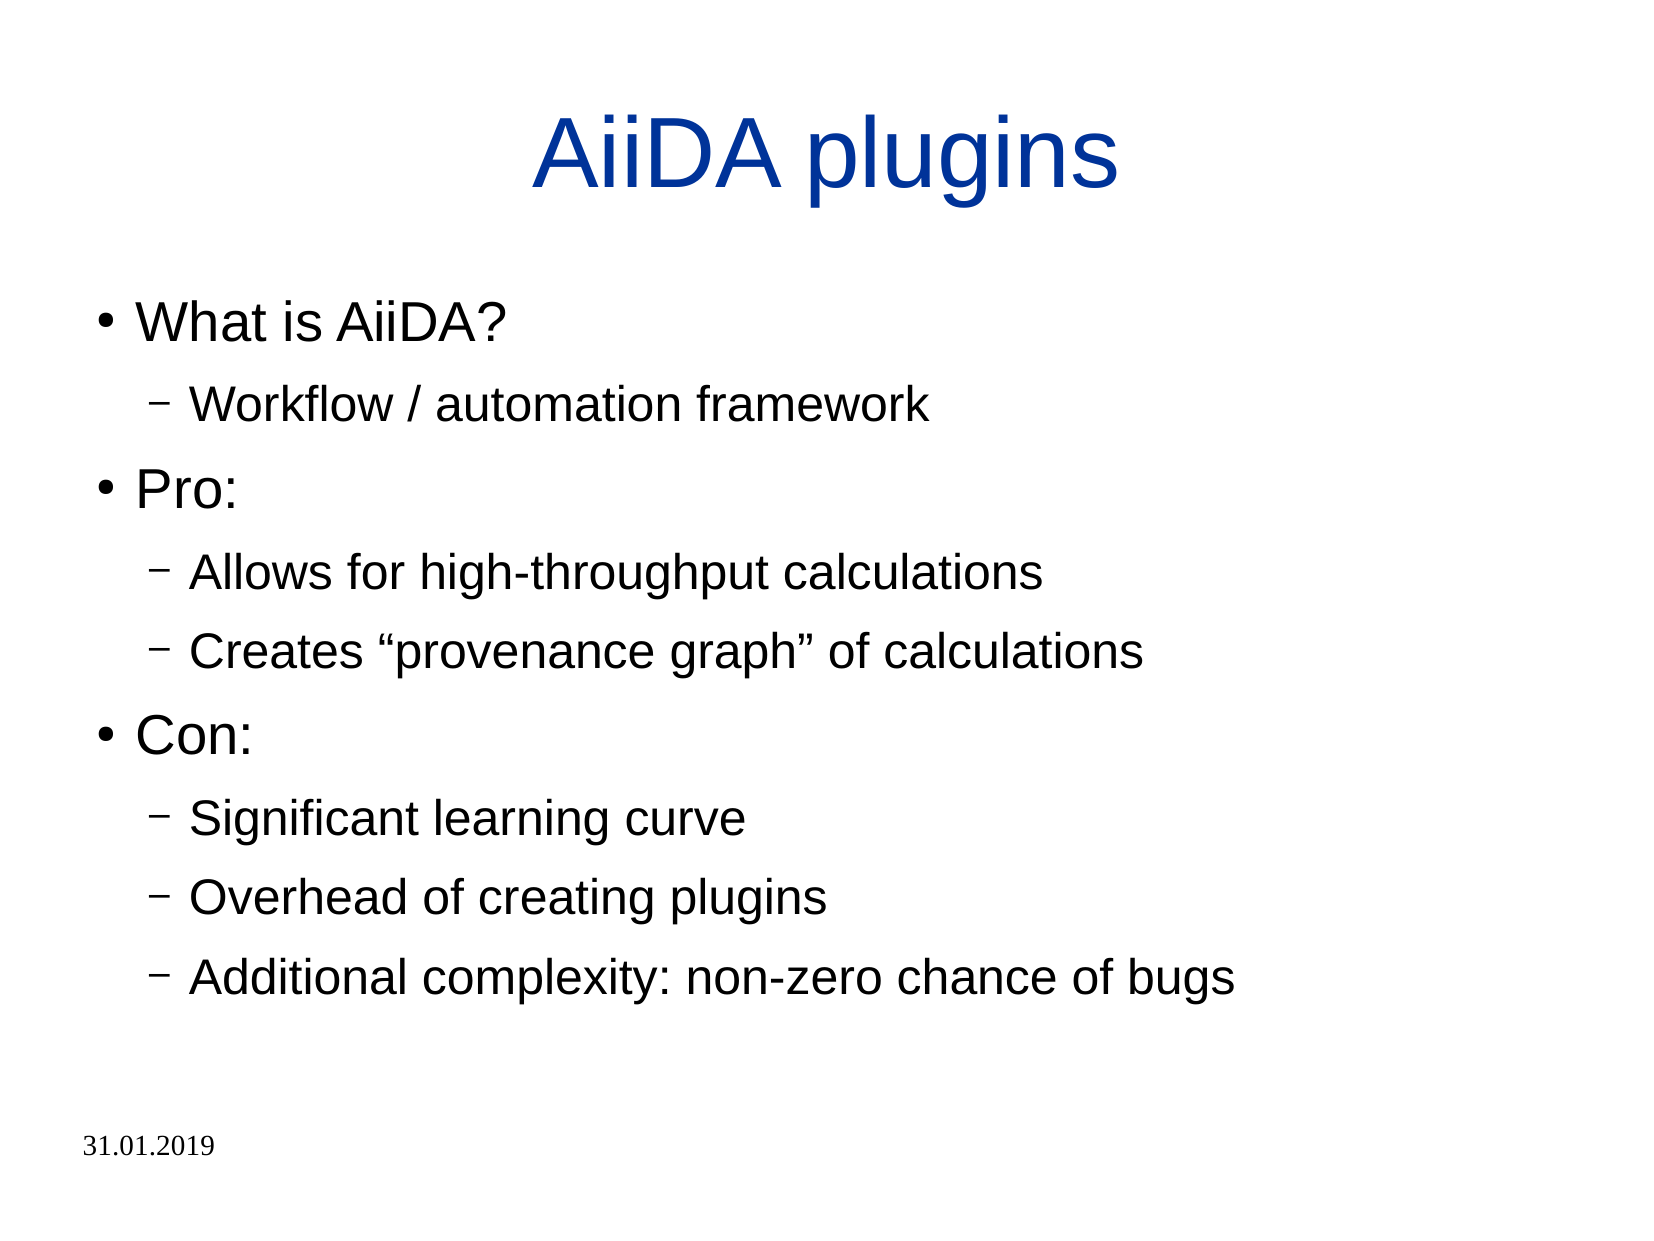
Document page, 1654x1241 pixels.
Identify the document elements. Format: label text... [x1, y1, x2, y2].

list What is AiiDA? Workflow / automation framework Pro: Allows for high-throughput calculations Creates “provenance graph” of calculations Con: Significant learning curve Overhead of creating plugins Additional complexity: non-zero chance of bugs [82, 290, 1571, 1010]
title AiiDA plugins [82, 49, 1571, 257]
